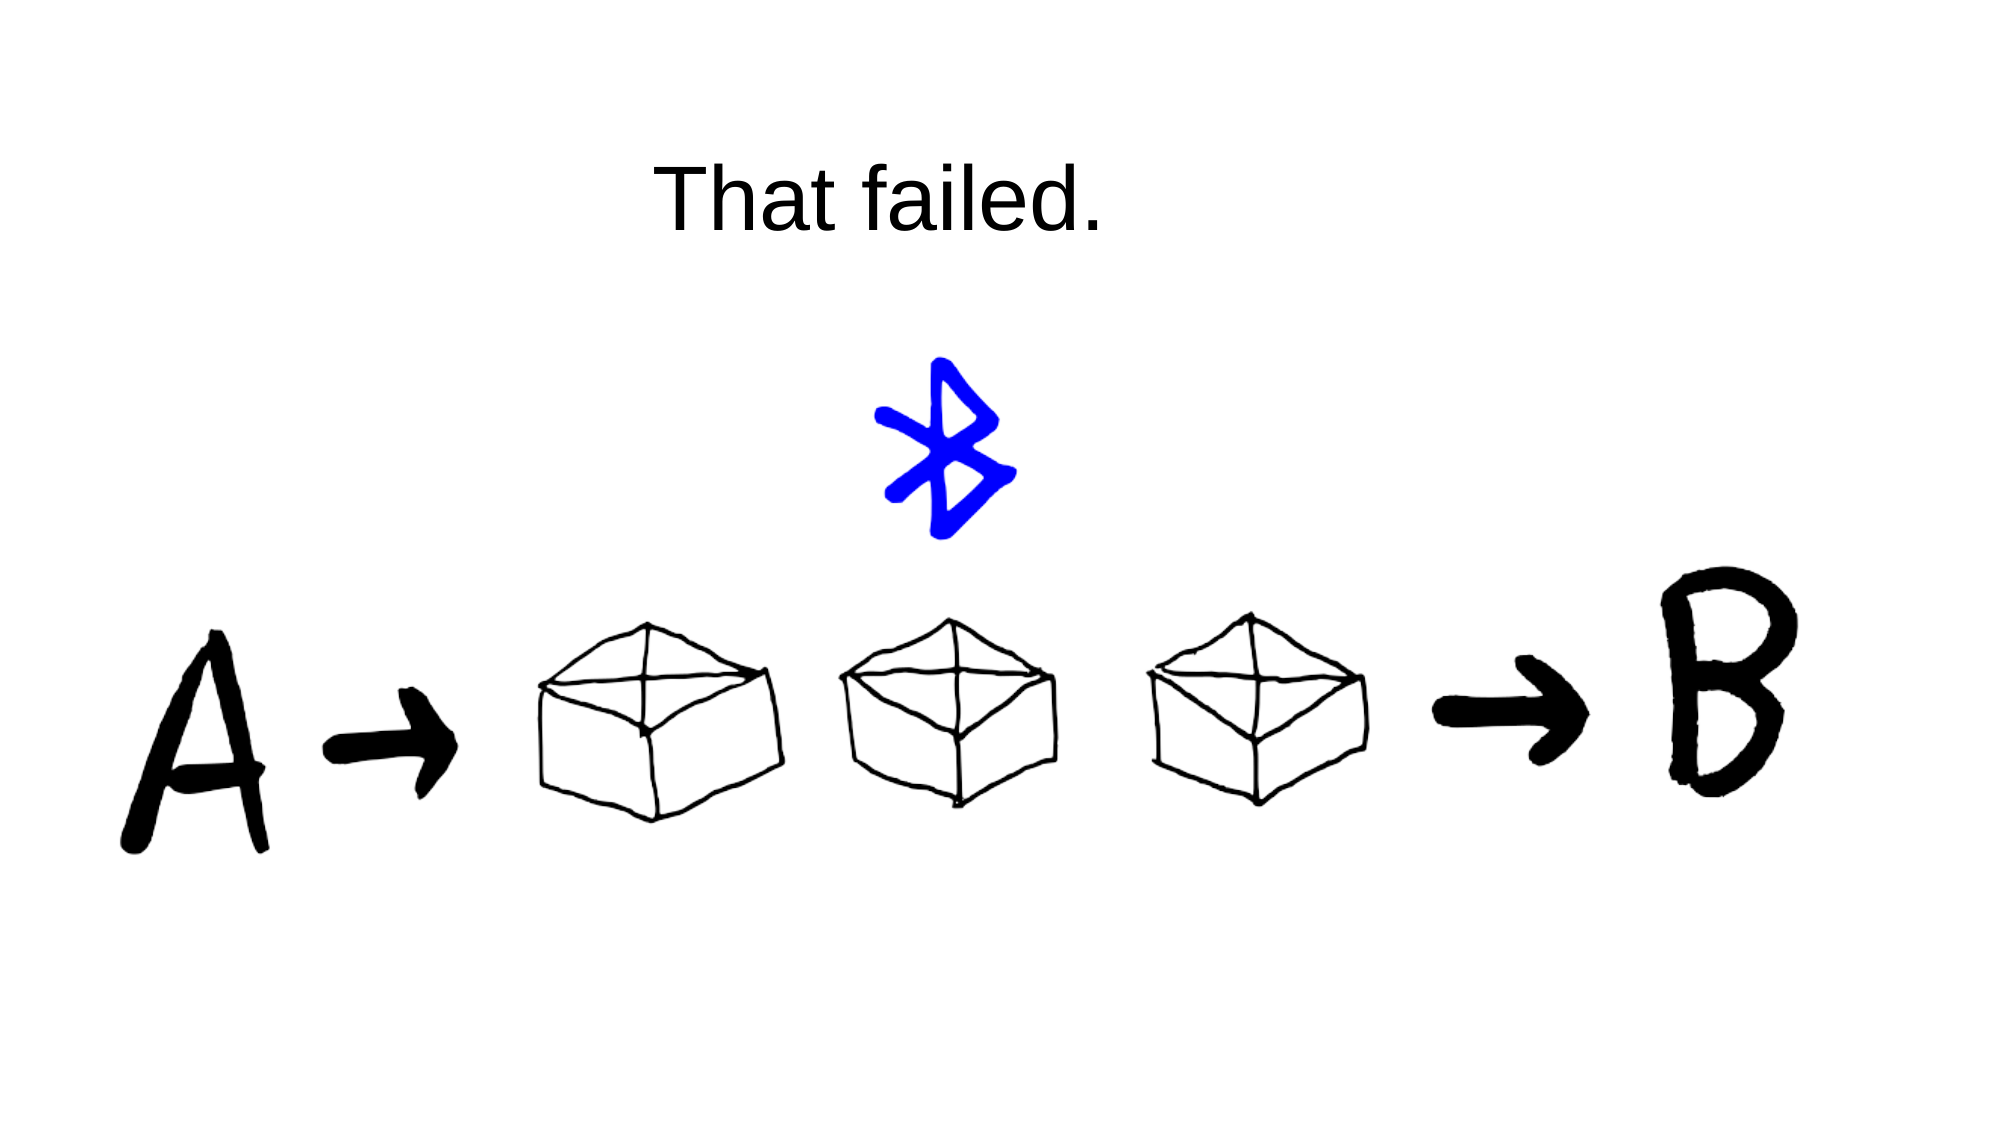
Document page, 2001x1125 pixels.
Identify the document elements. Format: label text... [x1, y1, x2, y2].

text_box That failed. [637, 130, 1666, 248]
picture [58, 314, 1926, 929]
